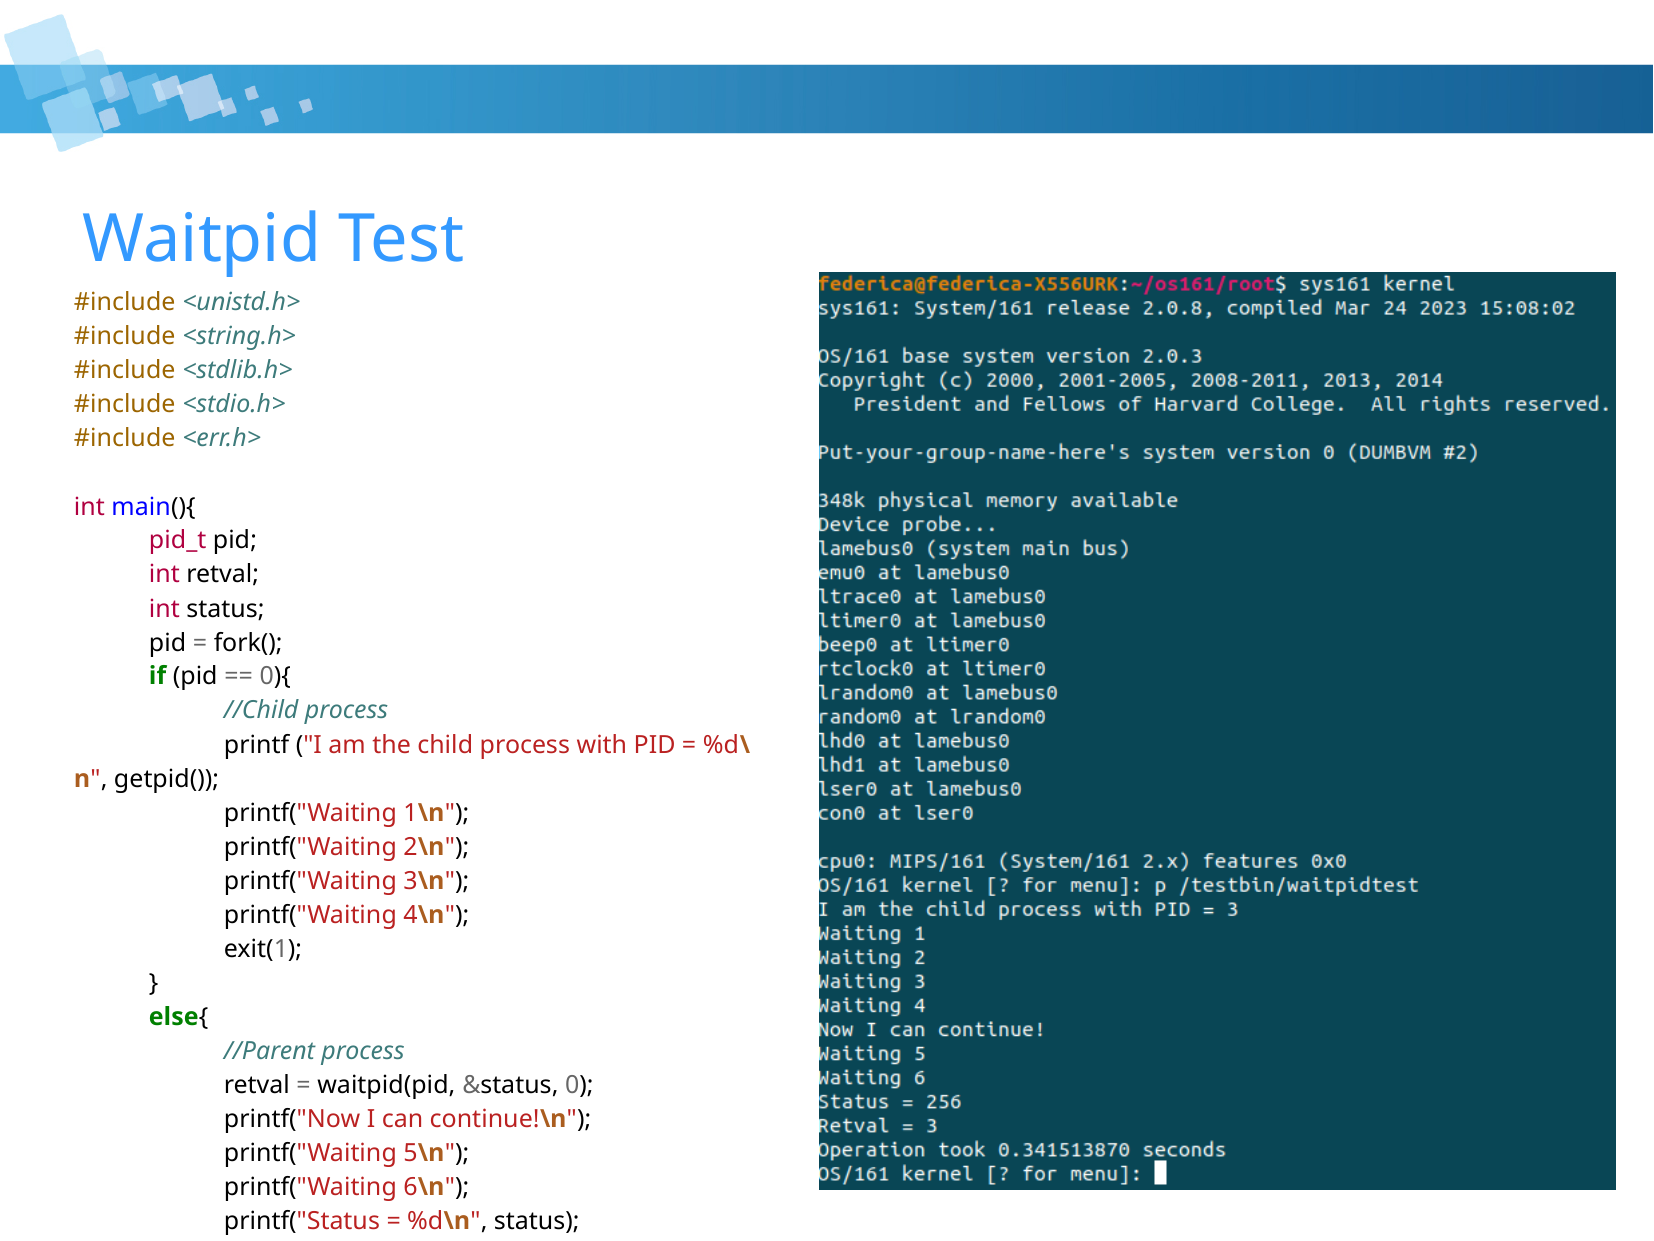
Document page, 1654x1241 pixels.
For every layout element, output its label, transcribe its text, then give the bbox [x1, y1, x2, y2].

text_box #include <unistd.h> #include <string.h> #include <stdlib.h> #include <stdio.h> #include <err.h> int main(){ pid_t pid; int retval; int status; pid = fork(); if (pid == 0){ //Child process printf ("I am the child process with PID = %d\n", getpid()); printf("Waiting 1\n"); printf("Waiting 2\n"); printf("Waiting 3\n"); printf("Waiting 4\n"); exit(1); } else{ //Parent process retval = waitpid(pid, &status, 0); printf("Now I can continue!\n"); printf("Waiting 5\n"); printf("Waiting 6\n"); printf("Status = %d\n", status); printf("Retval = %d\n", retval); } return 0; } [59, 276, 788, 1229]
title Waitpid Test [82, 132, 1571, 340]
picture [0, 0, 1653, 1238]
